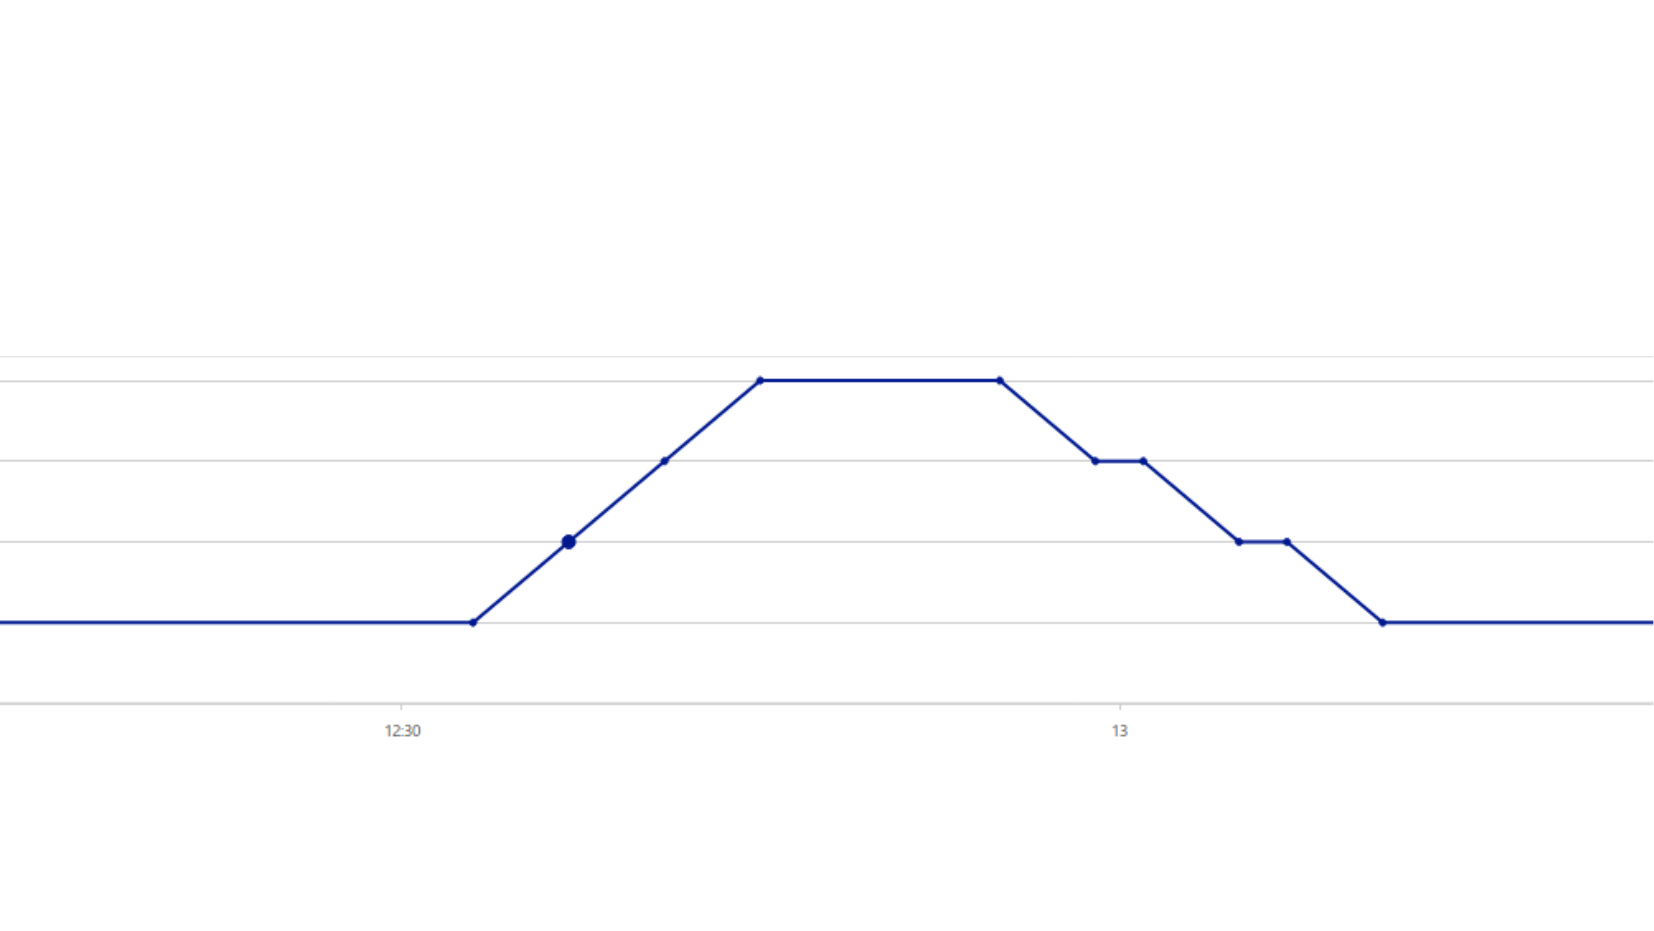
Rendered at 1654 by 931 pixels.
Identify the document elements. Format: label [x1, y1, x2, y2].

picture [0, 356, 1654, 745]
